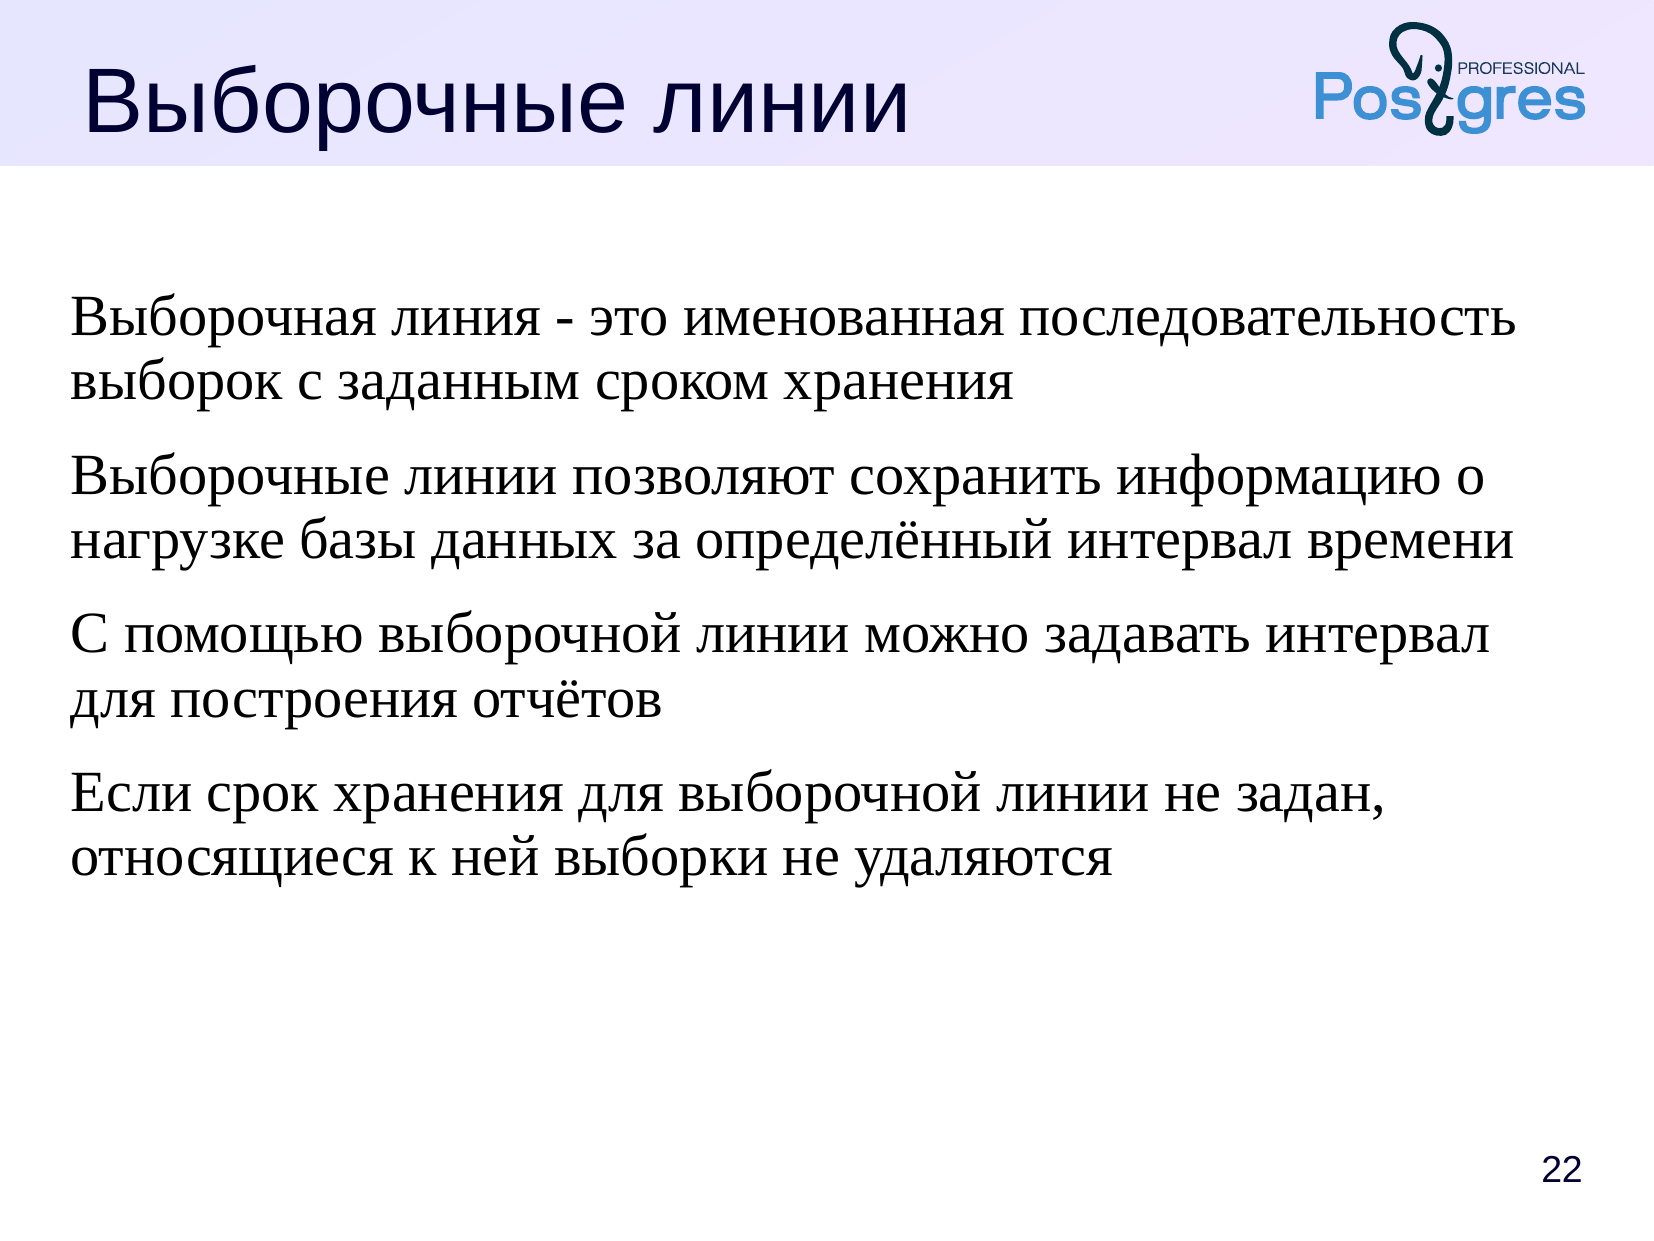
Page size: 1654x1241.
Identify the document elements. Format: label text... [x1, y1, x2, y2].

title Выборочные линии [82, 49, 1252, 153]
list Выборочная линия - это именованная последовательность выборок с заданным сроком хранения Выборочные линии позволяют сохранить информацию о нагрузке базы данных за определённый интервал времени С помощью выборочной линии можно задавать интервал для построения отчётов Если срок хранения для выборочной линии не задан, относящиеся к ней выборки не удаляются [70, 283, 1583, 1134]
